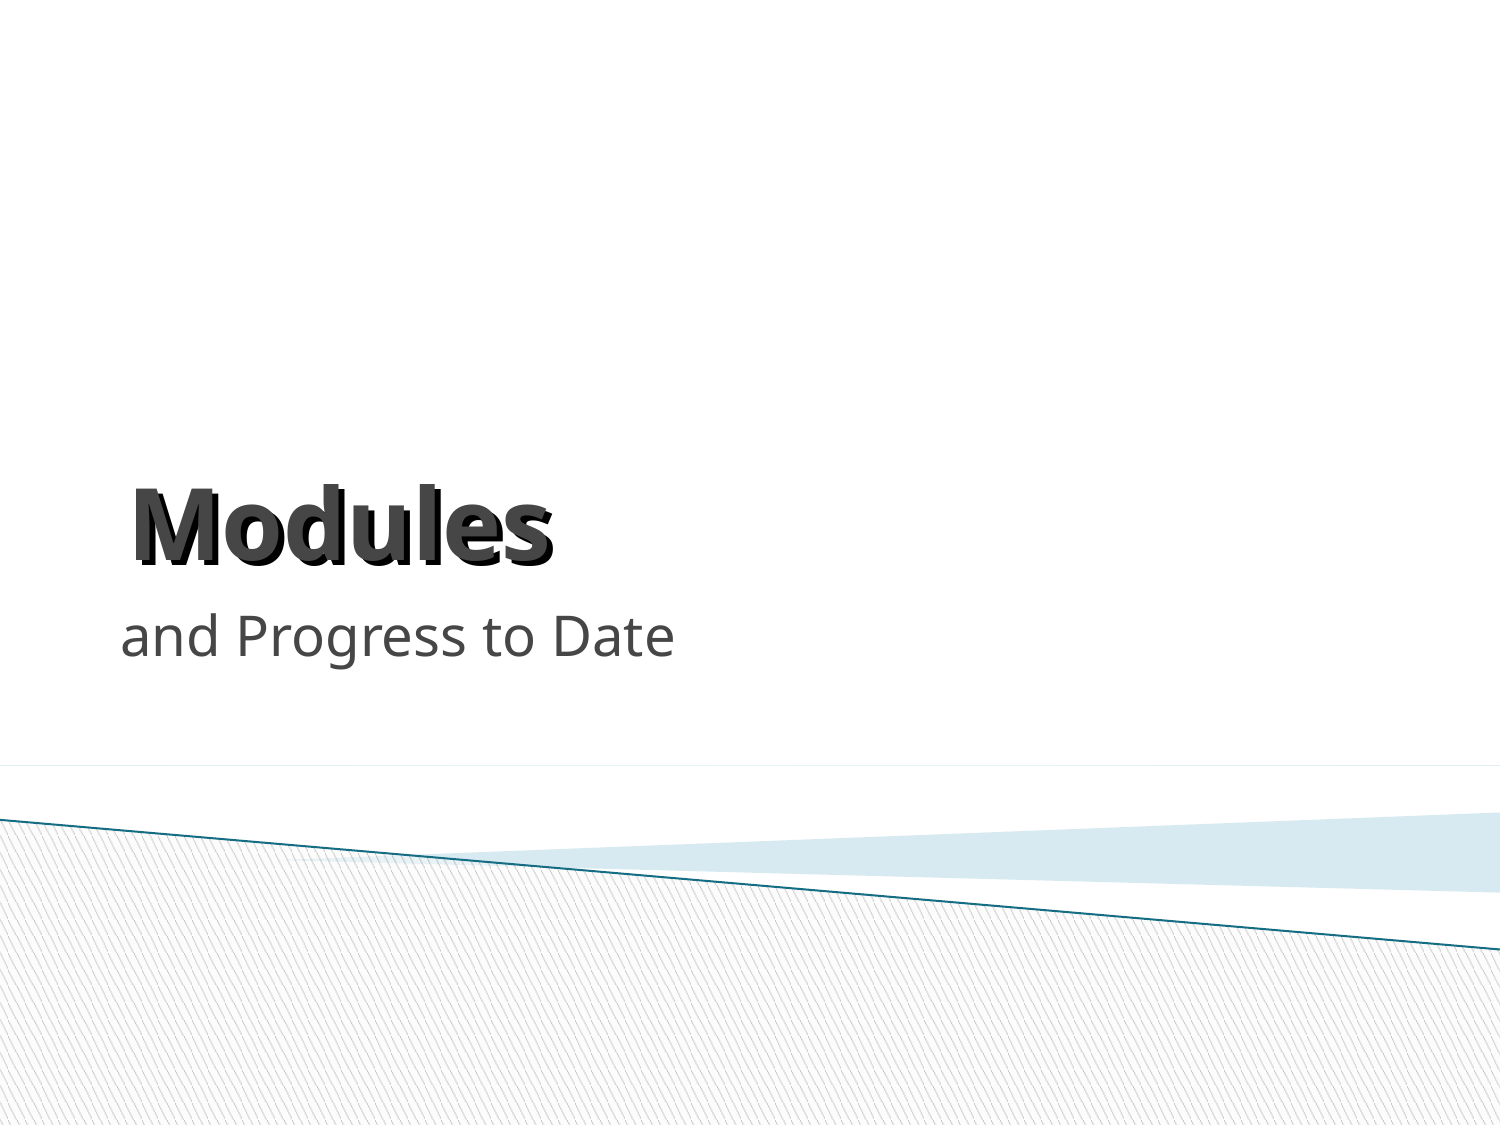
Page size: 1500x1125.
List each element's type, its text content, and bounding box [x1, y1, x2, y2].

title Modules [112, 287, 1388, 588]
subtitle and Progress to Date [112, 592, 1388, 790]
